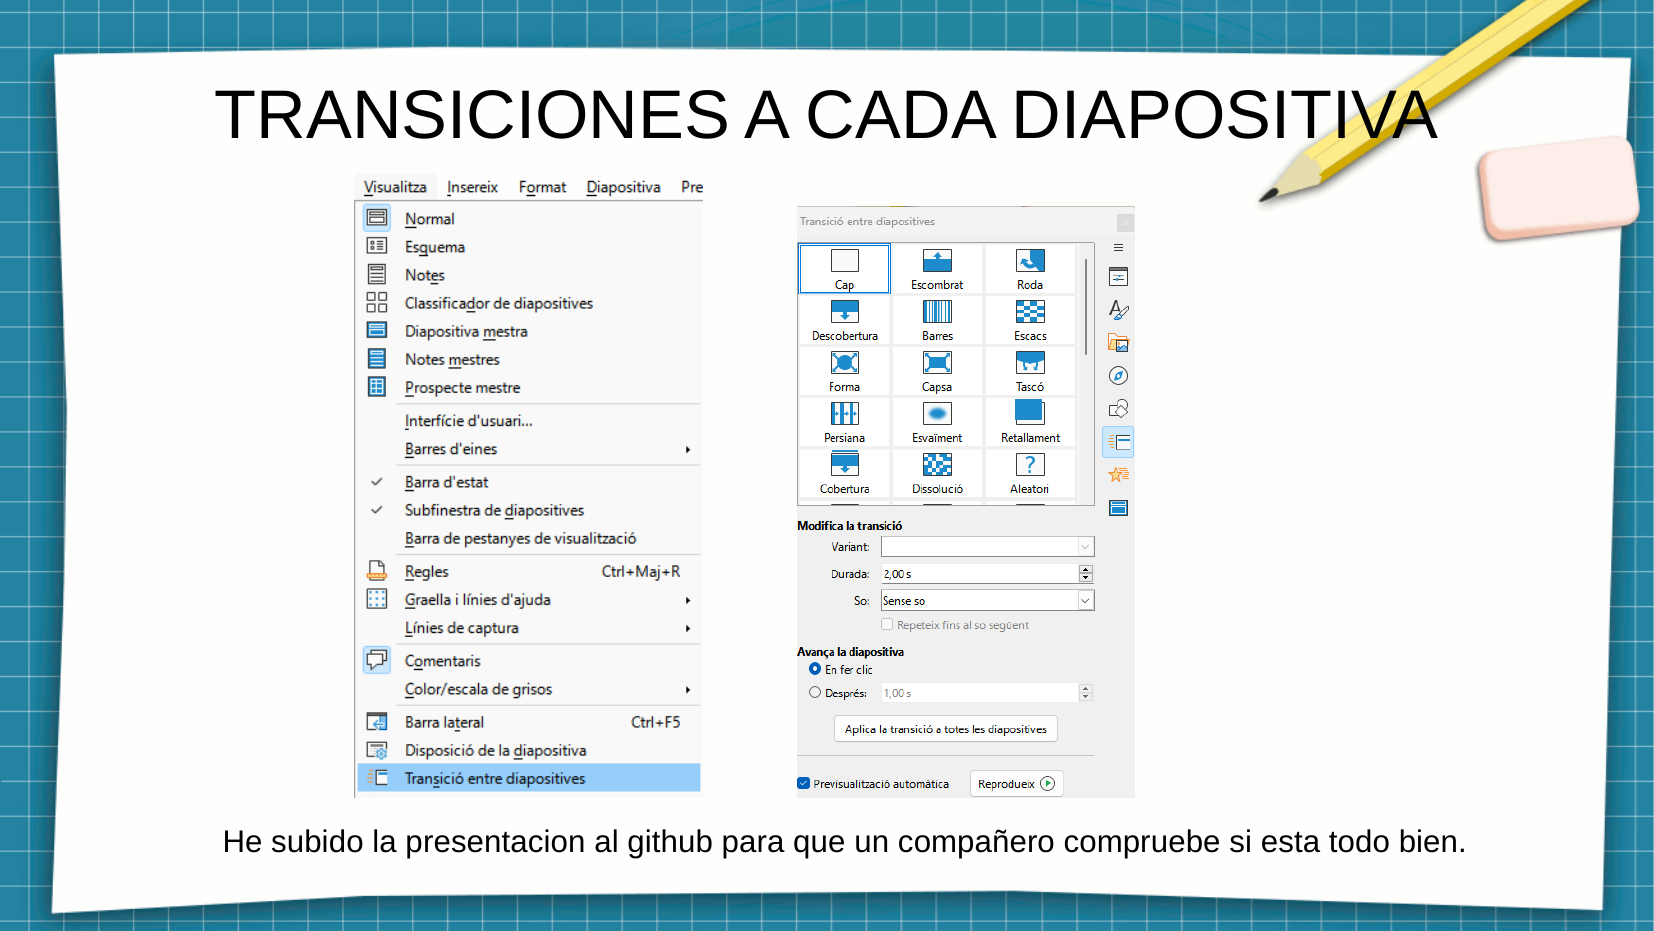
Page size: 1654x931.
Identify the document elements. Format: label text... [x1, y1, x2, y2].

picture [0, 0, 1654, 931]
title TRANSICIONES A CADA DIAPOSITIVA [82, 37, 1571, 193]
title He subido la presentacion al github para que un compañero compruebe si esta todo bien. [135, 679, 1565, 931]
